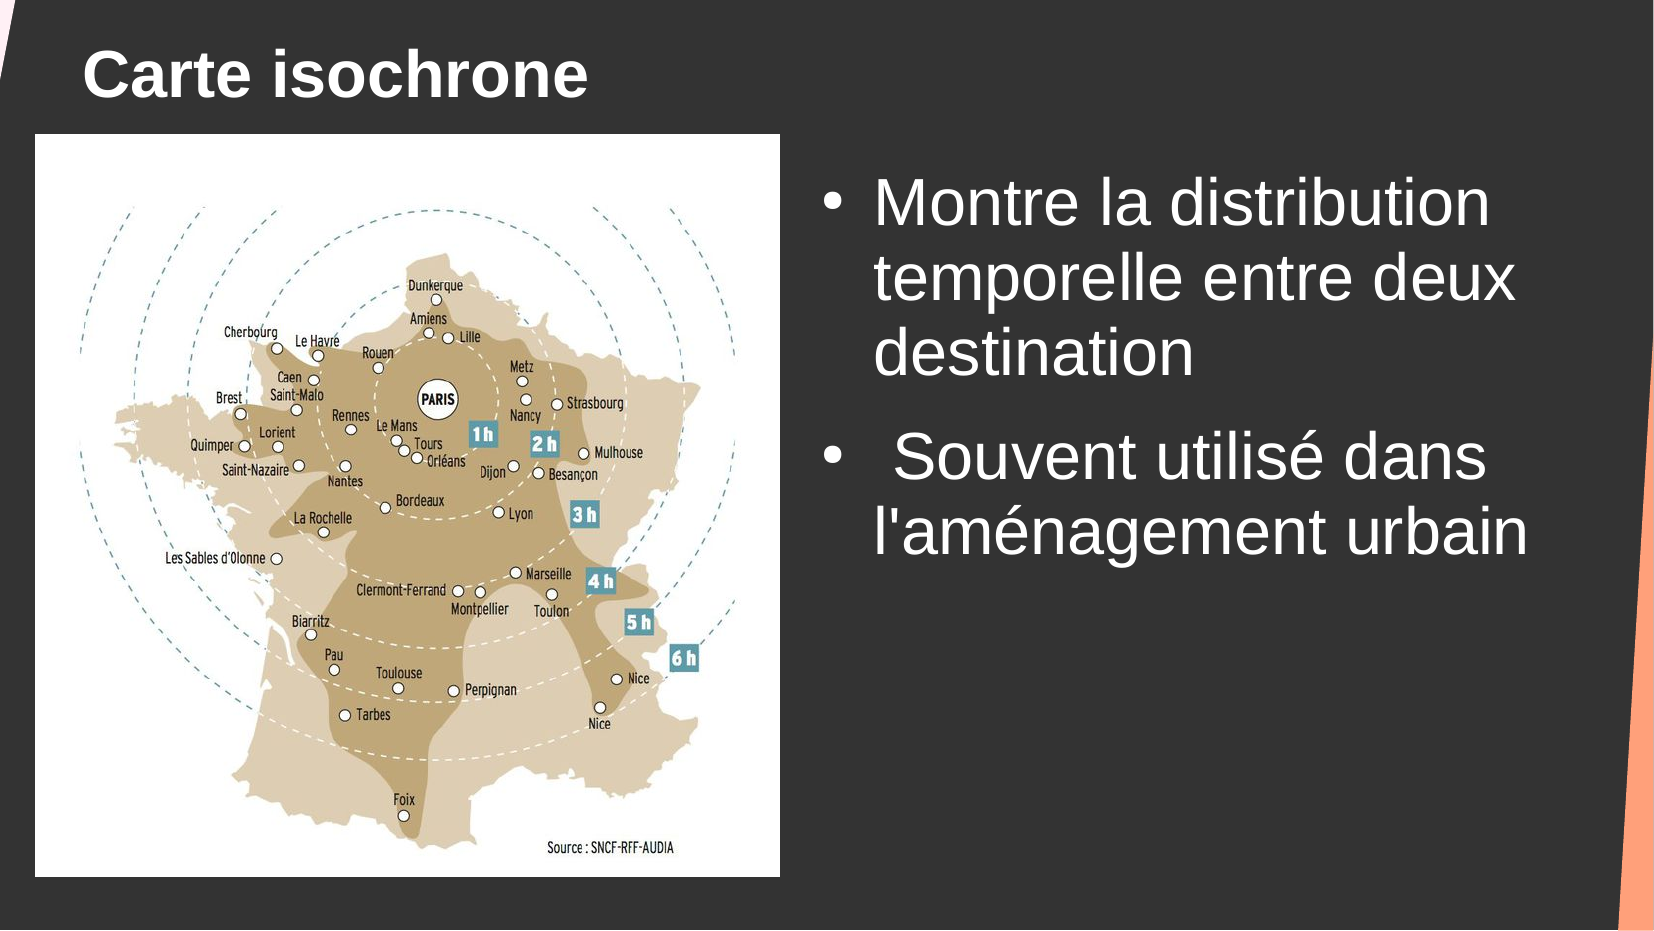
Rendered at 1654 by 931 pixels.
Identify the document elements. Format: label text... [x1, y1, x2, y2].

text_box [1618, 321, 1654, 931]
text_box [0, 0, 16, 80]
title Carte isochrone [82, 37, 1571, 115]
picture [35, 134, 780, 877]
list Montre la distribution temporelle entre deux destination Souvent utilisé dans l'aménagement urbain [803, 165, 1548, 703]
